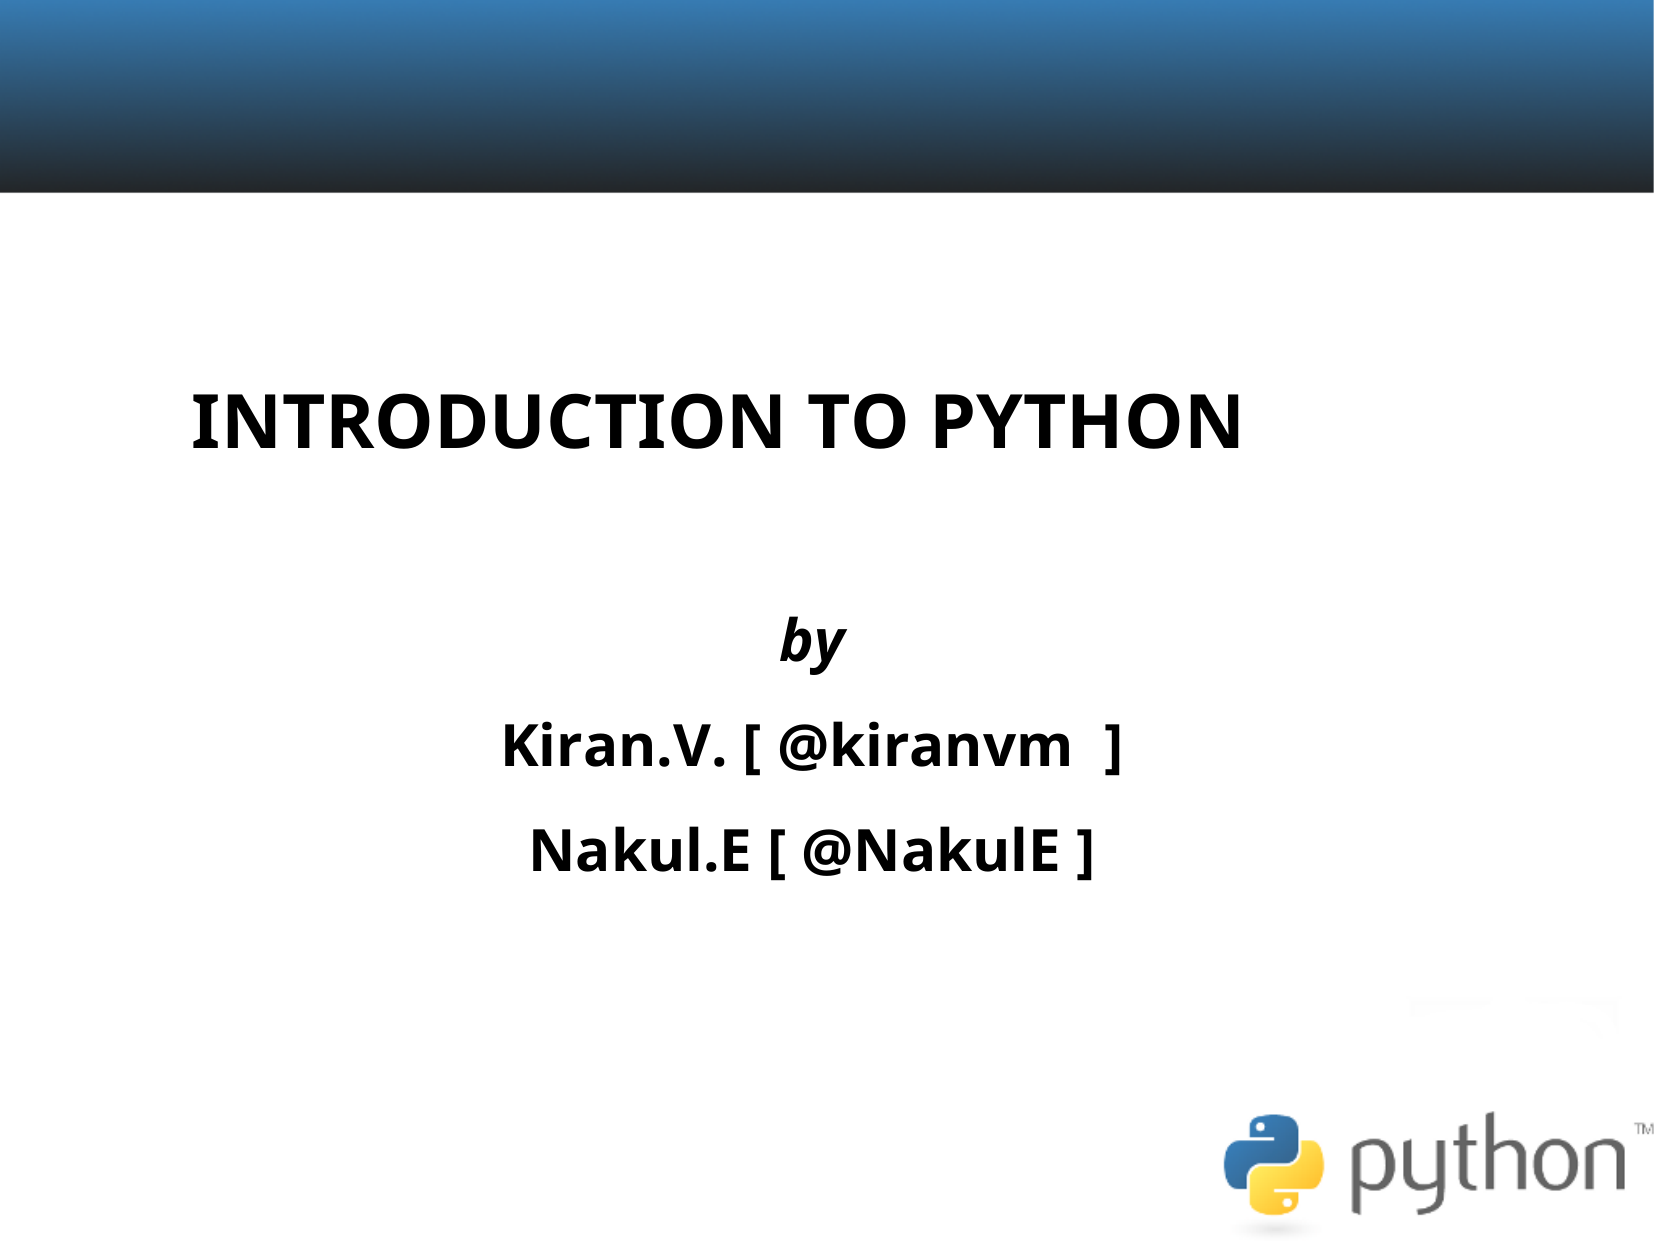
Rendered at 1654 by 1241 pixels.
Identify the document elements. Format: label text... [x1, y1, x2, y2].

text_box by Kiran.V. [ @kiranvm ] Nakul.E [ @NakulE ] [118, 561, 1506, 891]
text_box INTRODUCTION TO PYTHON [177, 373, 1654, 473]
picture [0, 0, 1654, 1241]
